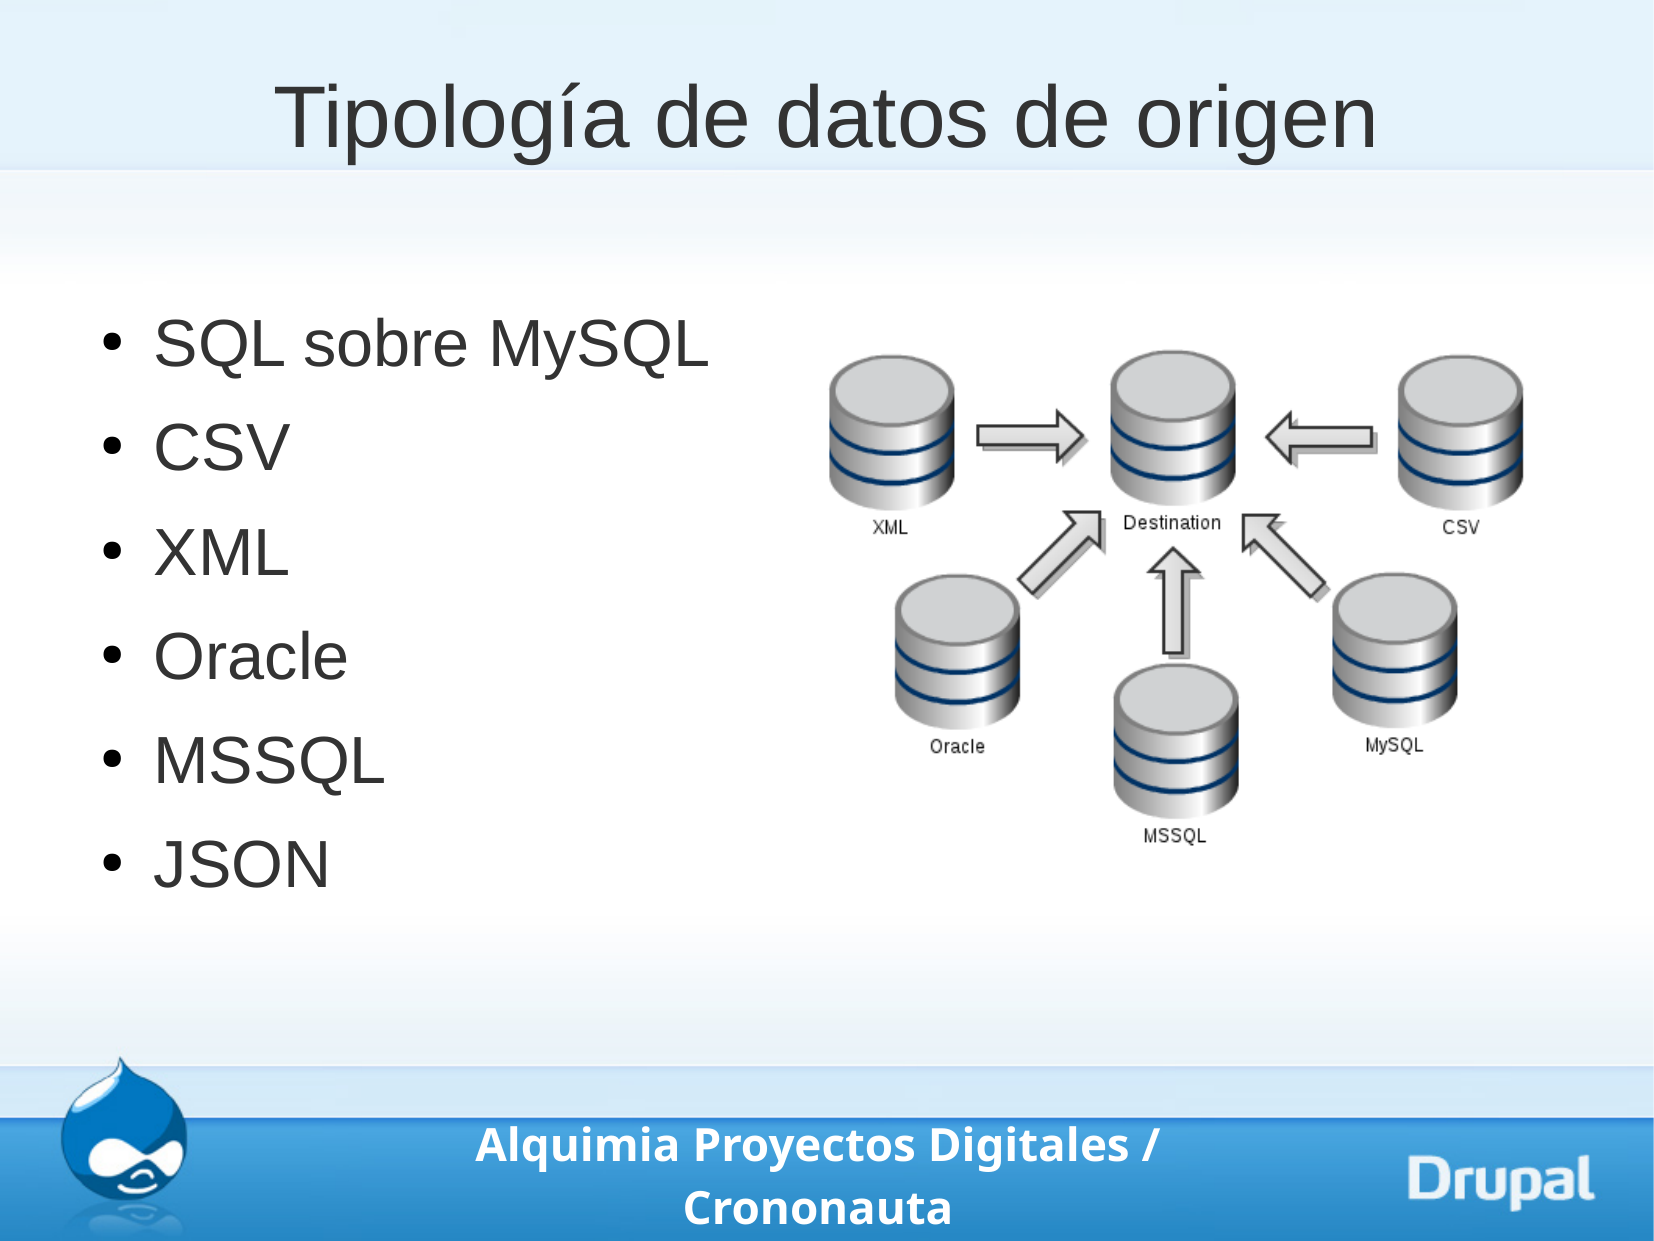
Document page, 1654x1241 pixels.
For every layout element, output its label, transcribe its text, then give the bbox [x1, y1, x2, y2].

picture [0, 0, 1654, 1241]
text_box Alquimia Proyectos Digitales / Crononauta [355, 1119, 1281, 1232]
title Tipología de datos de origen [82, 23, 1571, 212]
list SQL sobre MySQL CSV XML Oracle MSSQL JSON [82, 306, 751, 938]
